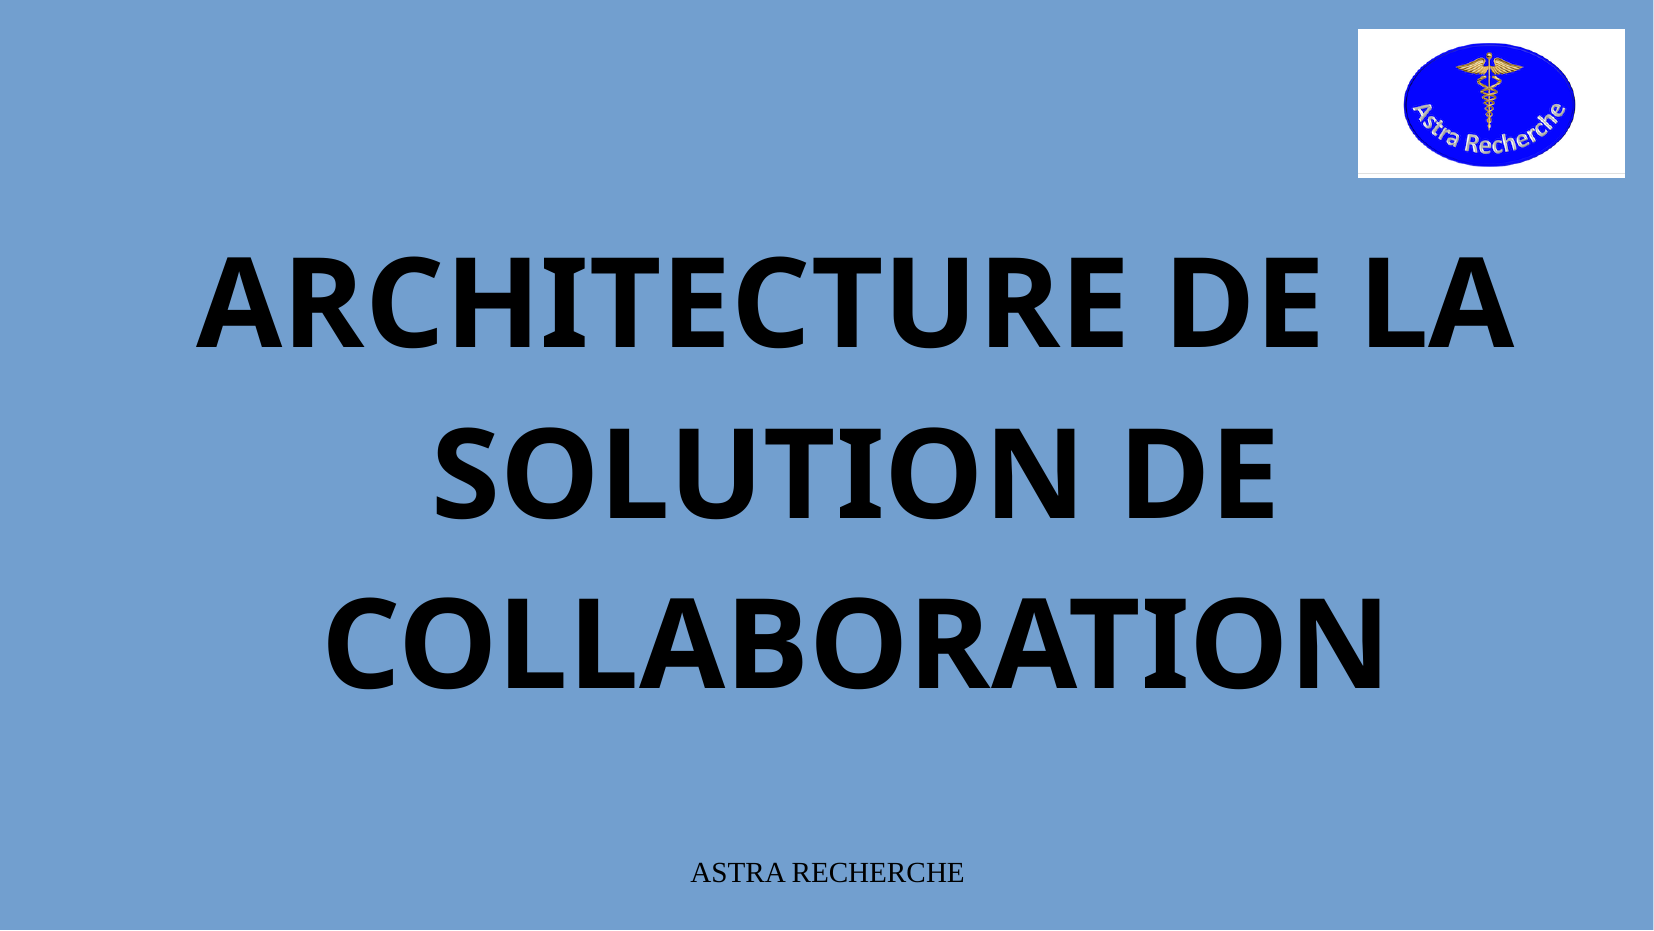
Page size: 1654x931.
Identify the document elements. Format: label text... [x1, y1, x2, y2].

text_box ARCHITECTURE DE LA SOLUTION DE COLLABORATION [147, 206, 1565, 722]
picture [1358, 29, 1625, 178]
